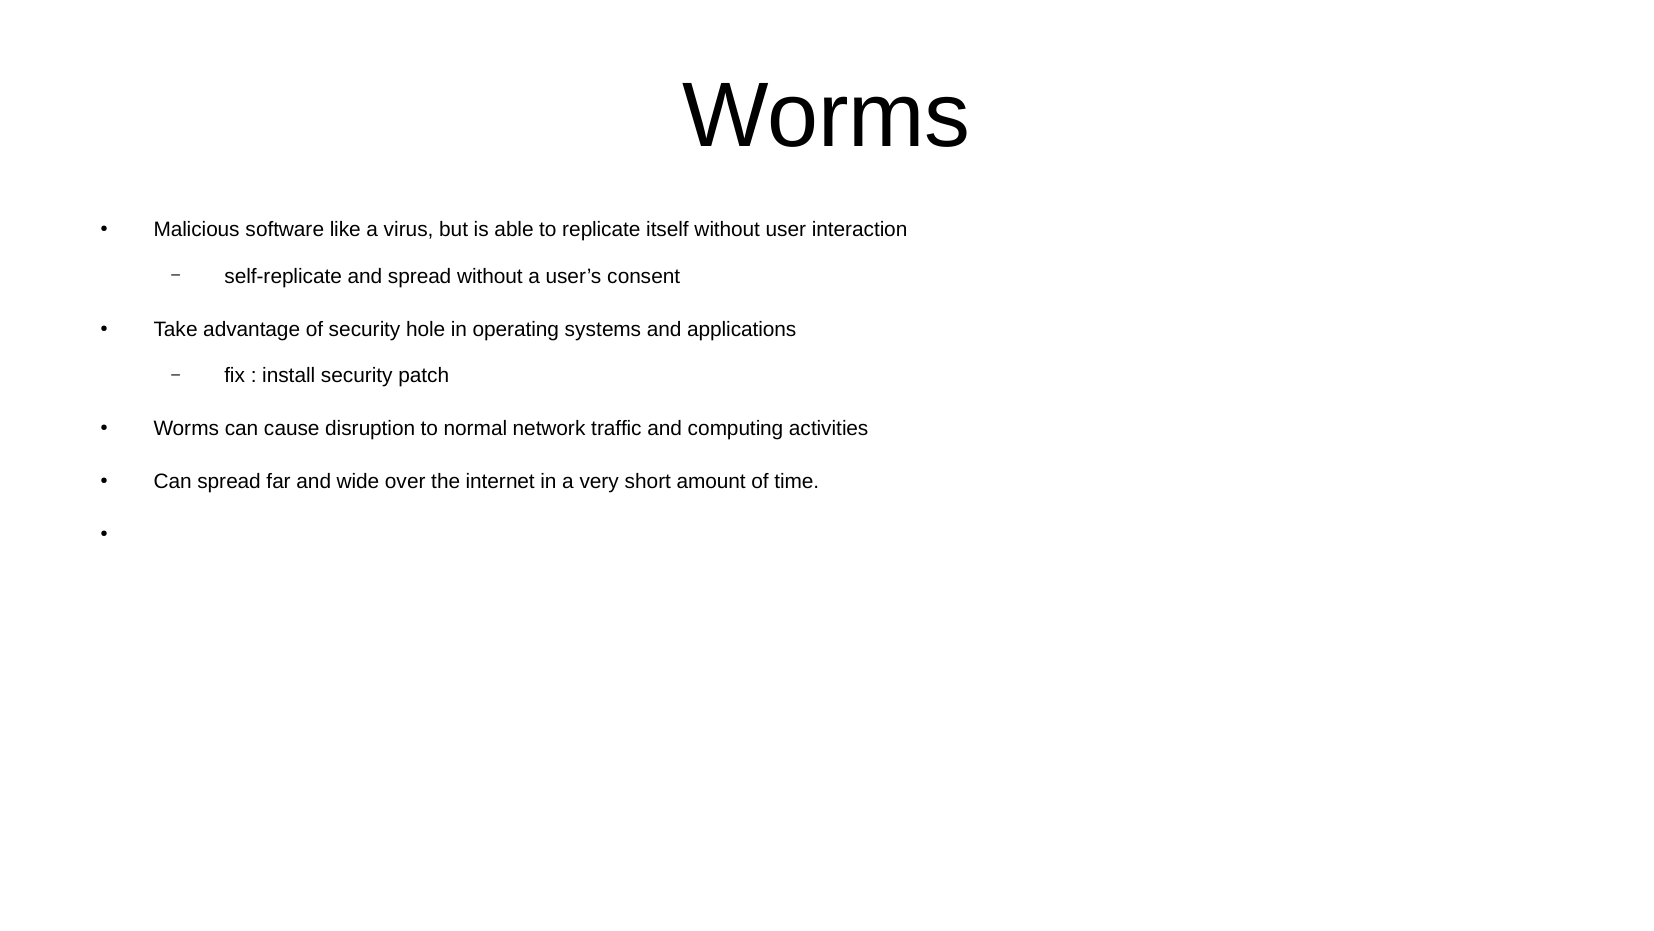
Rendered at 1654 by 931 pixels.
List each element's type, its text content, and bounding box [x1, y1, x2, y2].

title Worms [82, 37, 1571, 193]
list Malicious software like a virus, but is able to replicate itself without user interaction self-replicate and spread without a user’s consent Take advantage of security hole in operating systems and applications fix : install security patch Worms can cause disruption to normal network traffic and computing activities Can spread far and wide over the internet in a very short amount of time. [82, 217, 1636, 916]
